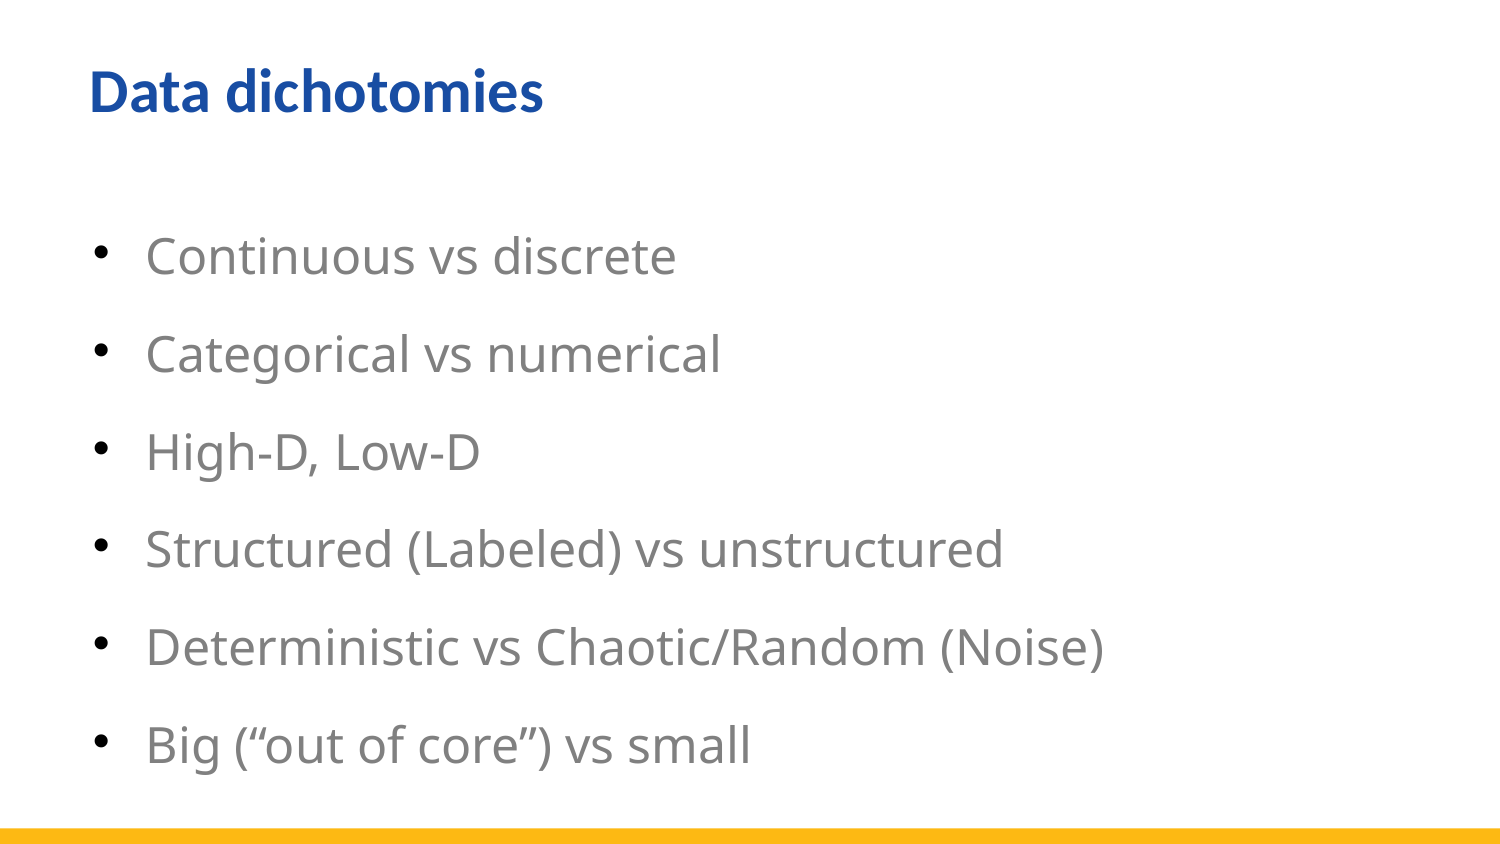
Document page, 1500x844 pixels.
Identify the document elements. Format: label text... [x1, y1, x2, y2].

text_box Continuous vs discrete Categorical vs numerical High-D, Low-D Structured (Labeled) vs unstructured Deterministic vs Chaotic/Random (Noise) Big (“out of core”) vs small [74, 221, 1335, 780]
text_box Data dichotomies [75, 0, 1425, 197]
